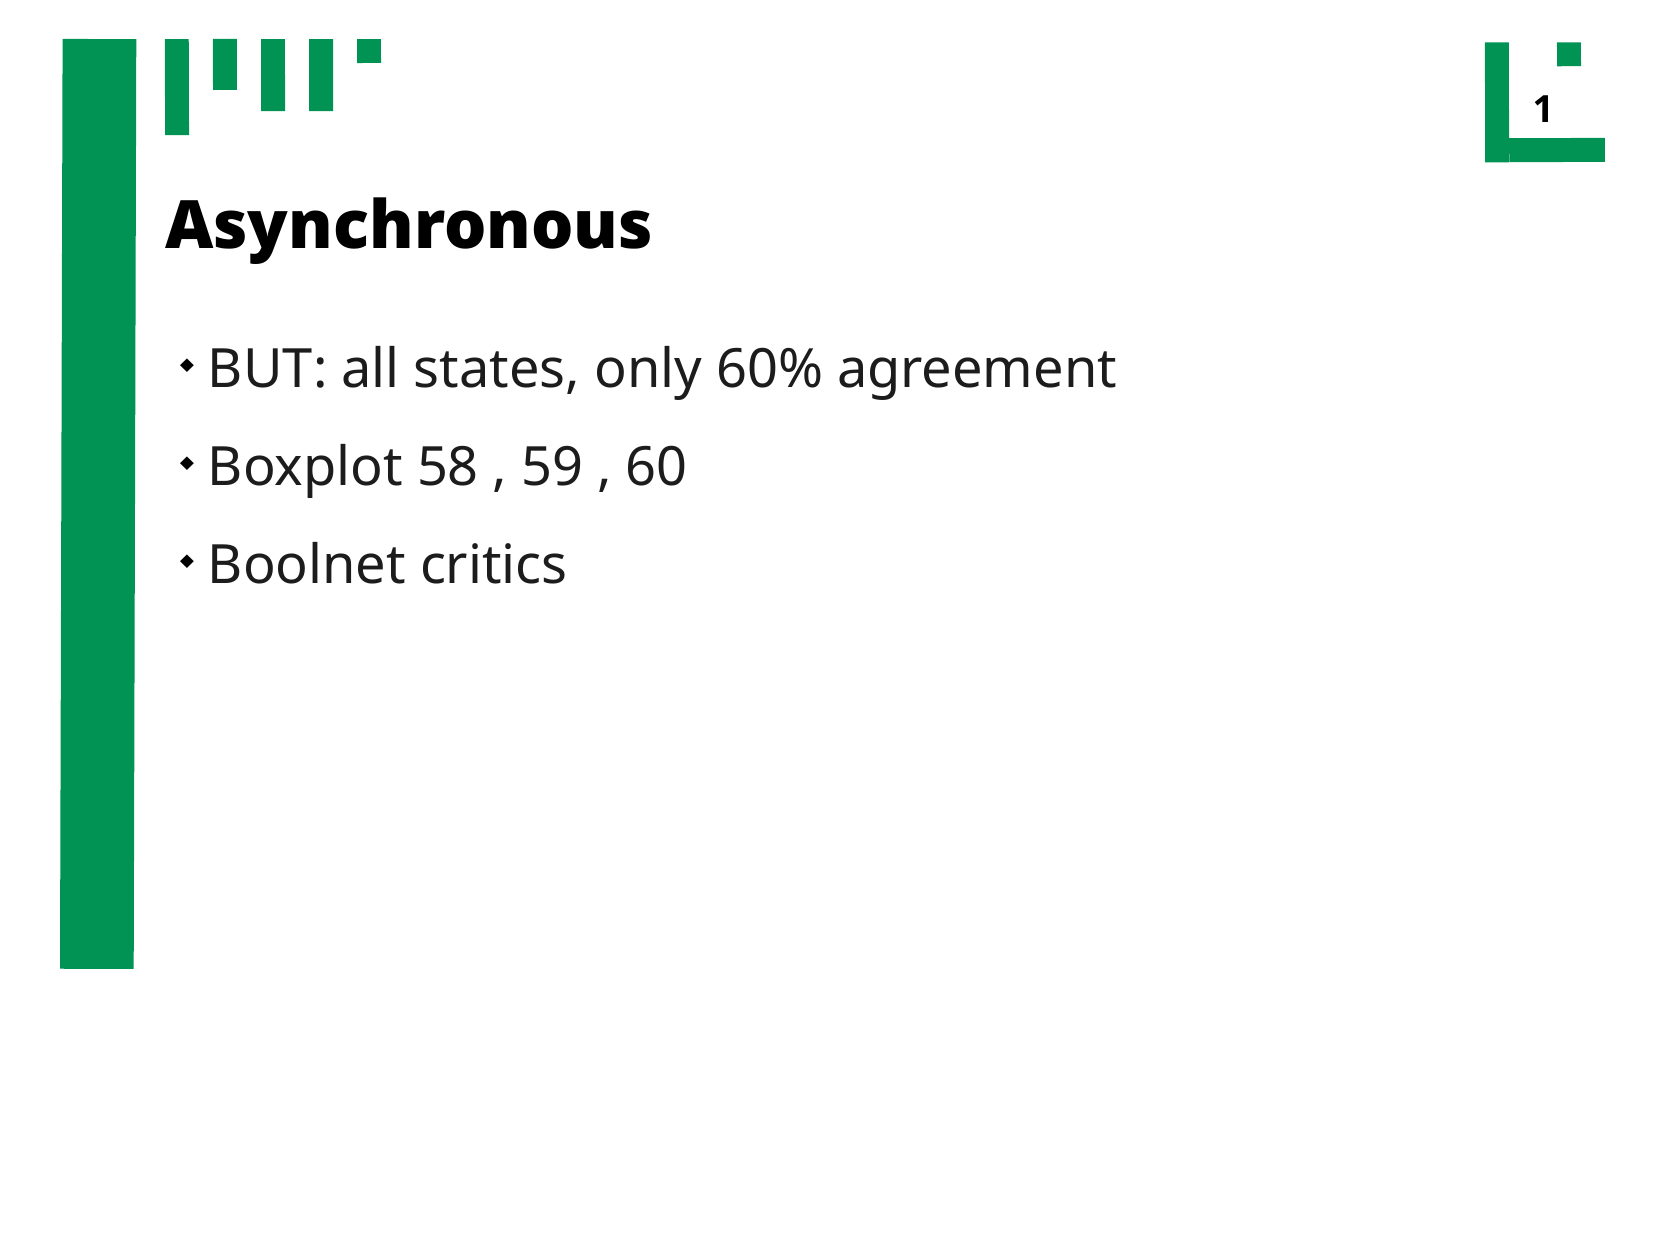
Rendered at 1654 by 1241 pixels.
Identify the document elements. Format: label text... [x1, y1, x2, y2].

list BUT: all states, only 60% agreement Boxplot 58 , 59 , 60 Boolnet critics [180, 330, 1606, 1098]
title Asynchronous [165, 120, 1654, 268]
